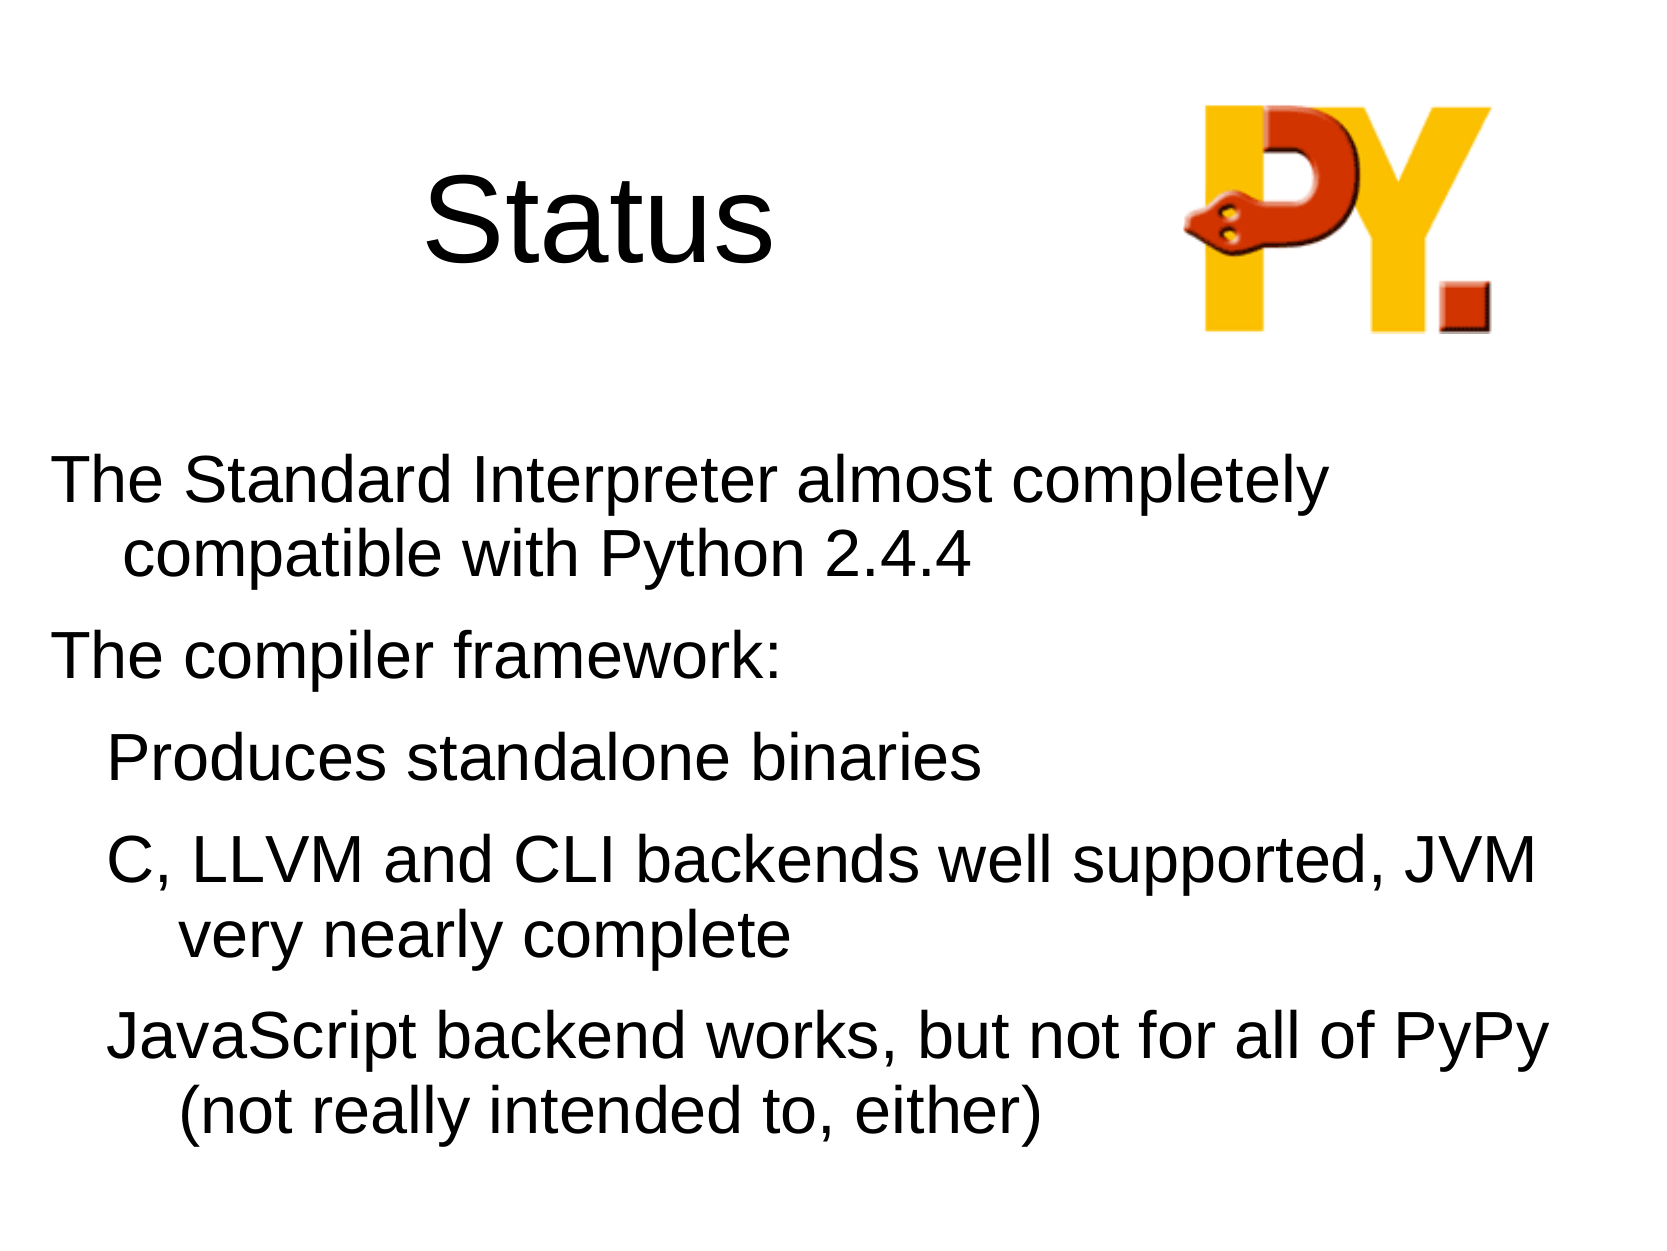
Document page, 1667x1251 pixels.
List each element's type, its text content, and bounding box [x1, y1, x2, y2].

title Status [37, 62, 1161, 376]
picture [1183, 104, 1494, 334]
list The Standard Interpreter almost completely compatible with Python 2.4.4 The compiler framework: Produces standalone binaries C, LLVM and CLI backends well supported, JVM very nearly complete JavaScript backend works, but not for all of PyPy (not really intended to, either) [0, 433, 1667, 1167]
